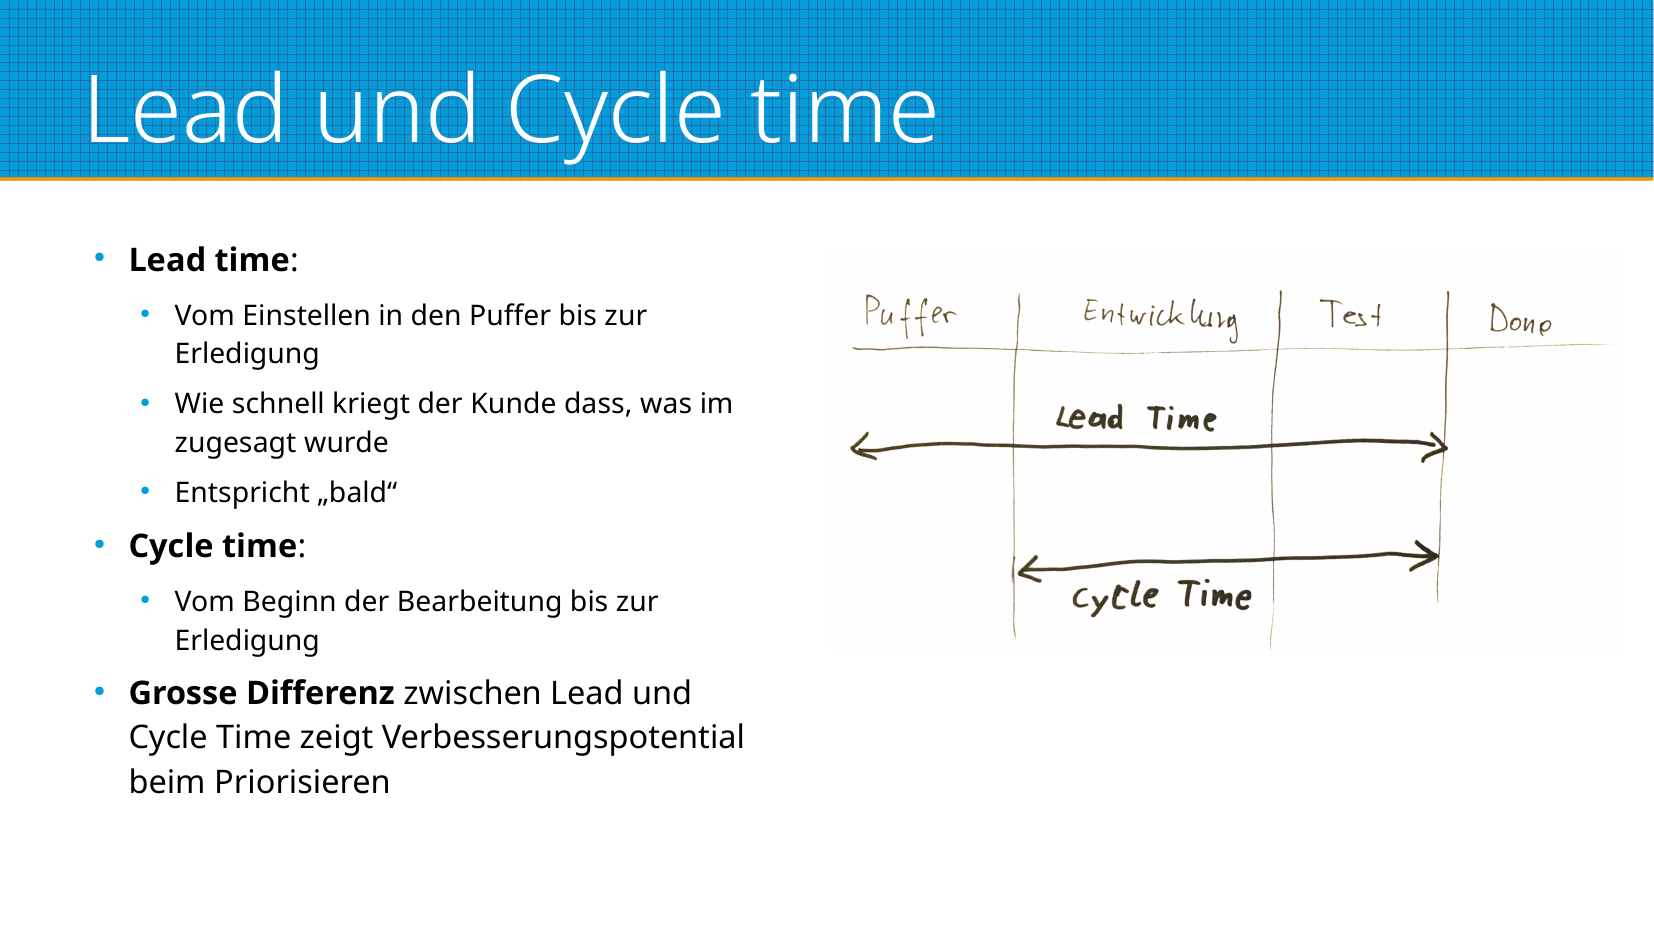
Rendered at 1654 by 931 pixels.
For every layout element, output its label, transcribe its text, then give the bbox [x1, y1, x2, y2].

list Lead time: Vom Einstellen in den Puffer bis zur Erledigung Wie schnell kriegt der Kunde dass, was im zugesagt wurde Entspricht „bald“ Cycle time: Vom Beginn der Bearbeitung bis zur Erledigung Grosse Differenz zwischen Lead und Cycle Time zeigt Verbesserungspotential beim Priorisieren [82, 236, 768, 811]
picture [826, 250, 1625, 650]
title Lead und Cycle time [82, 14, 1571, 171]
